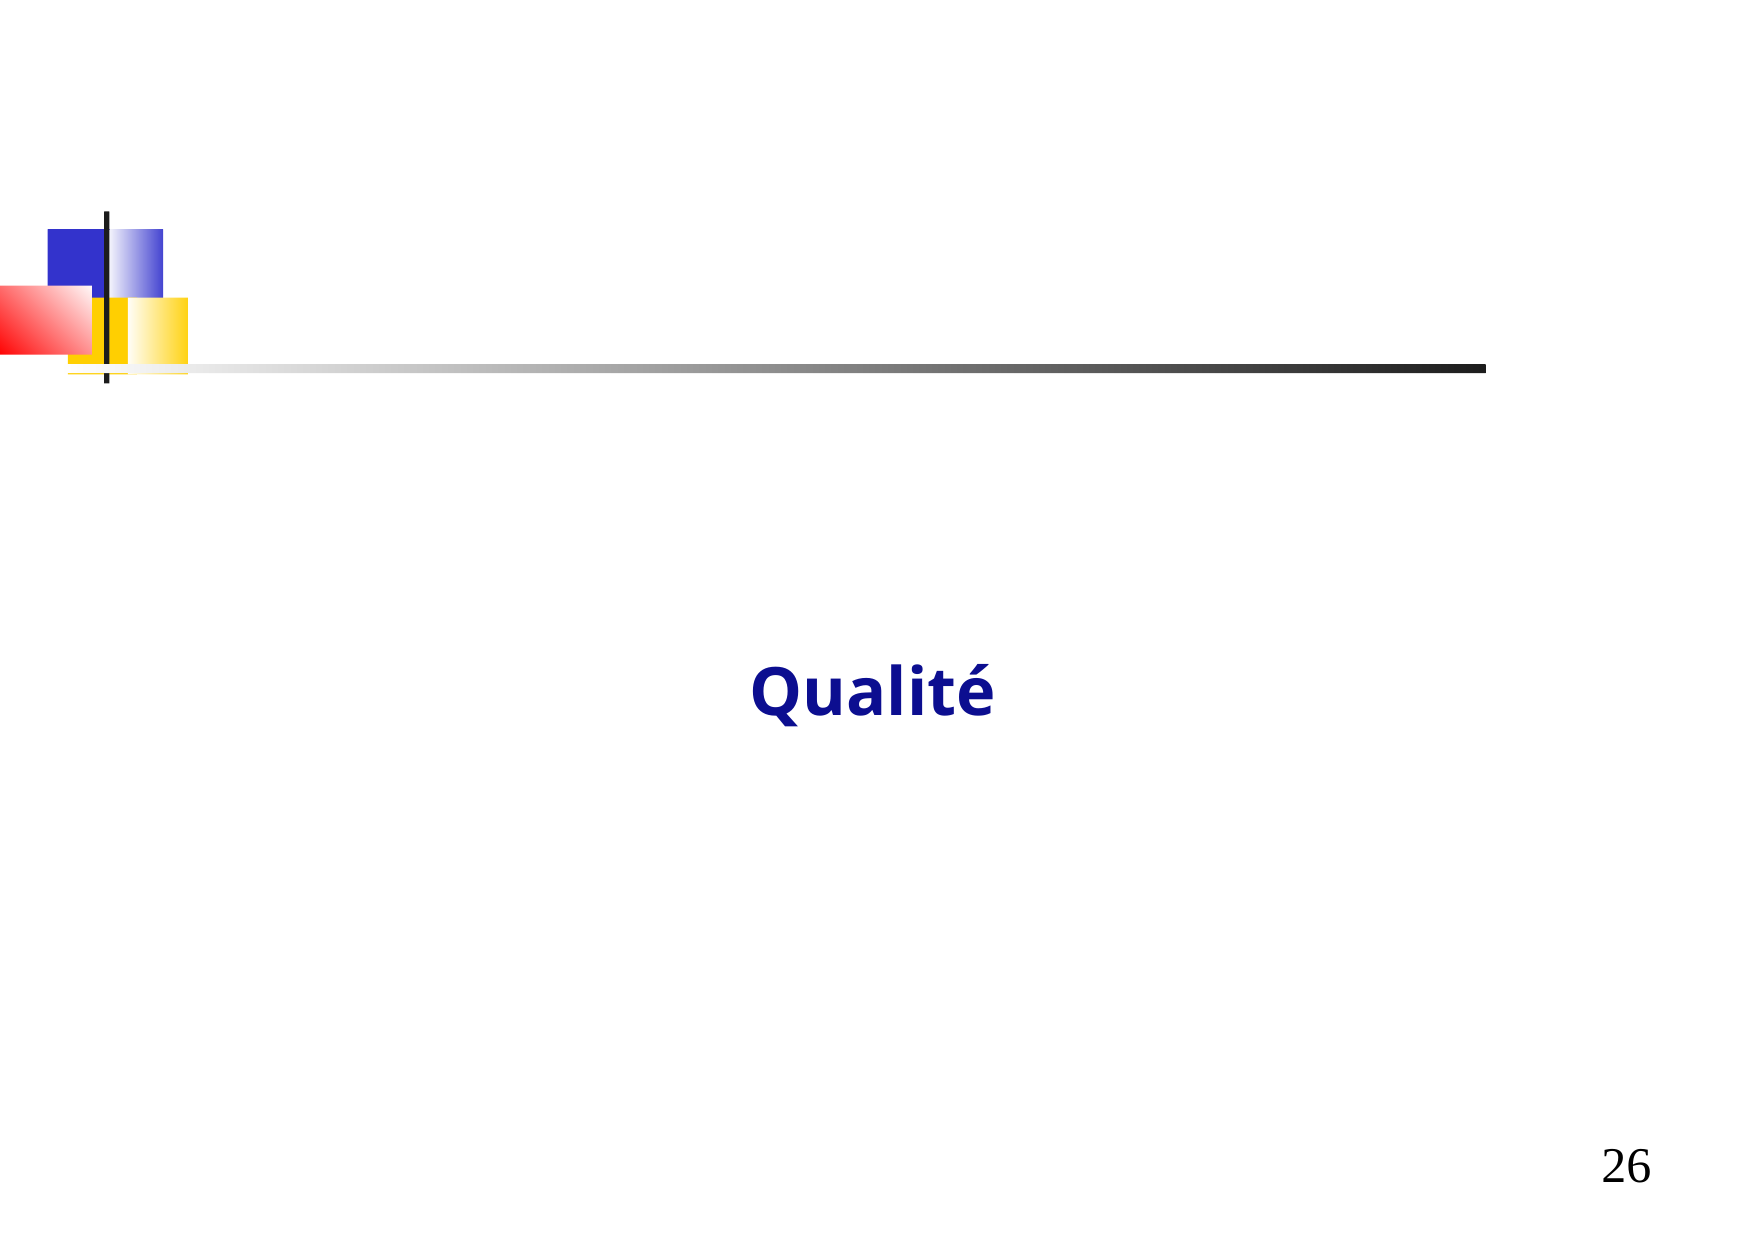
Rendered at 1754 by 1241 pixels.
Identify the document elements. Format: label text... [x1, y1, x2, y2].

subtitle Qualité [179, 371, 1567, 1091]
